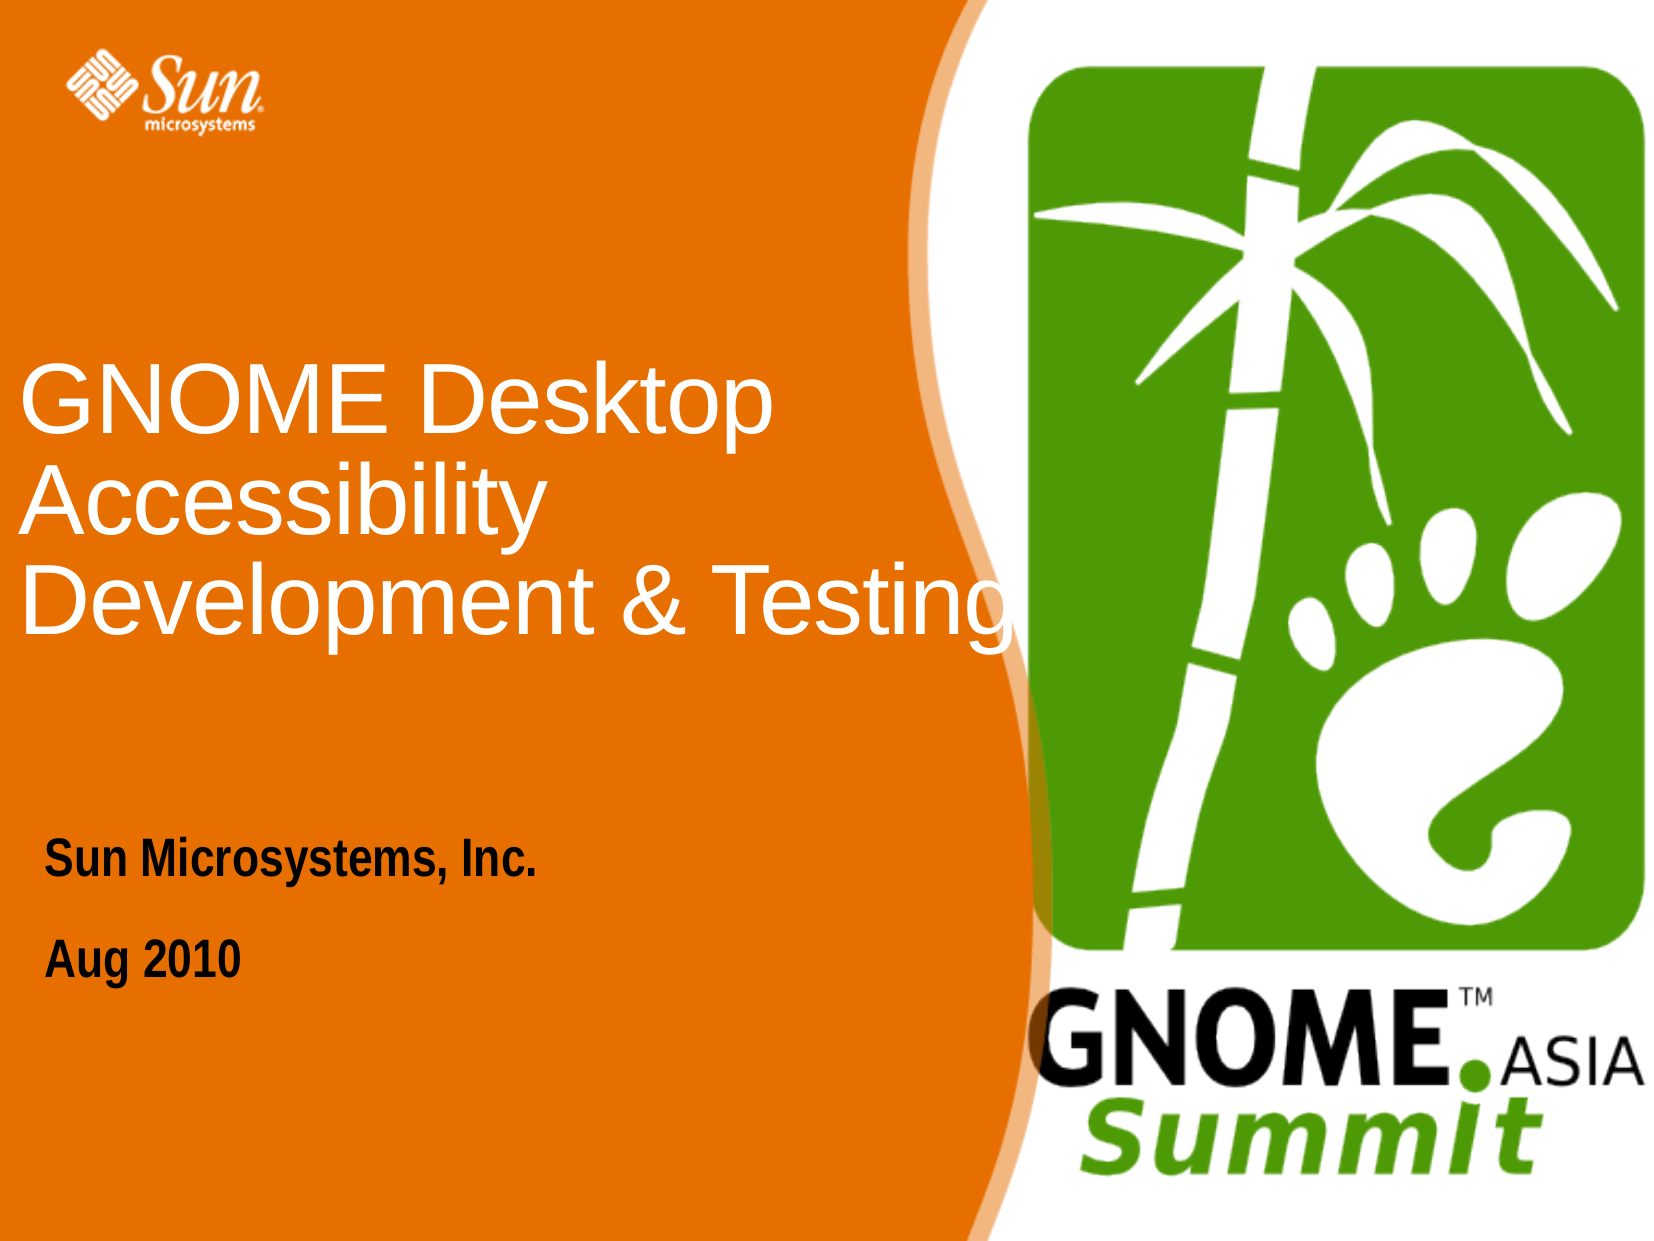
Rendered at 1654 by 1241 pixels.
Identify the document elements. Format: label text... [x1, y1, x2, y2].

title GNOME Desktop Accessibility Development & Testing [18, 309, 1171, 655]
list Sun Microsystems, Inc. Aug 2010 [44, 760, 1136, 1083]
picture [0, 0, 1654, 1241]
